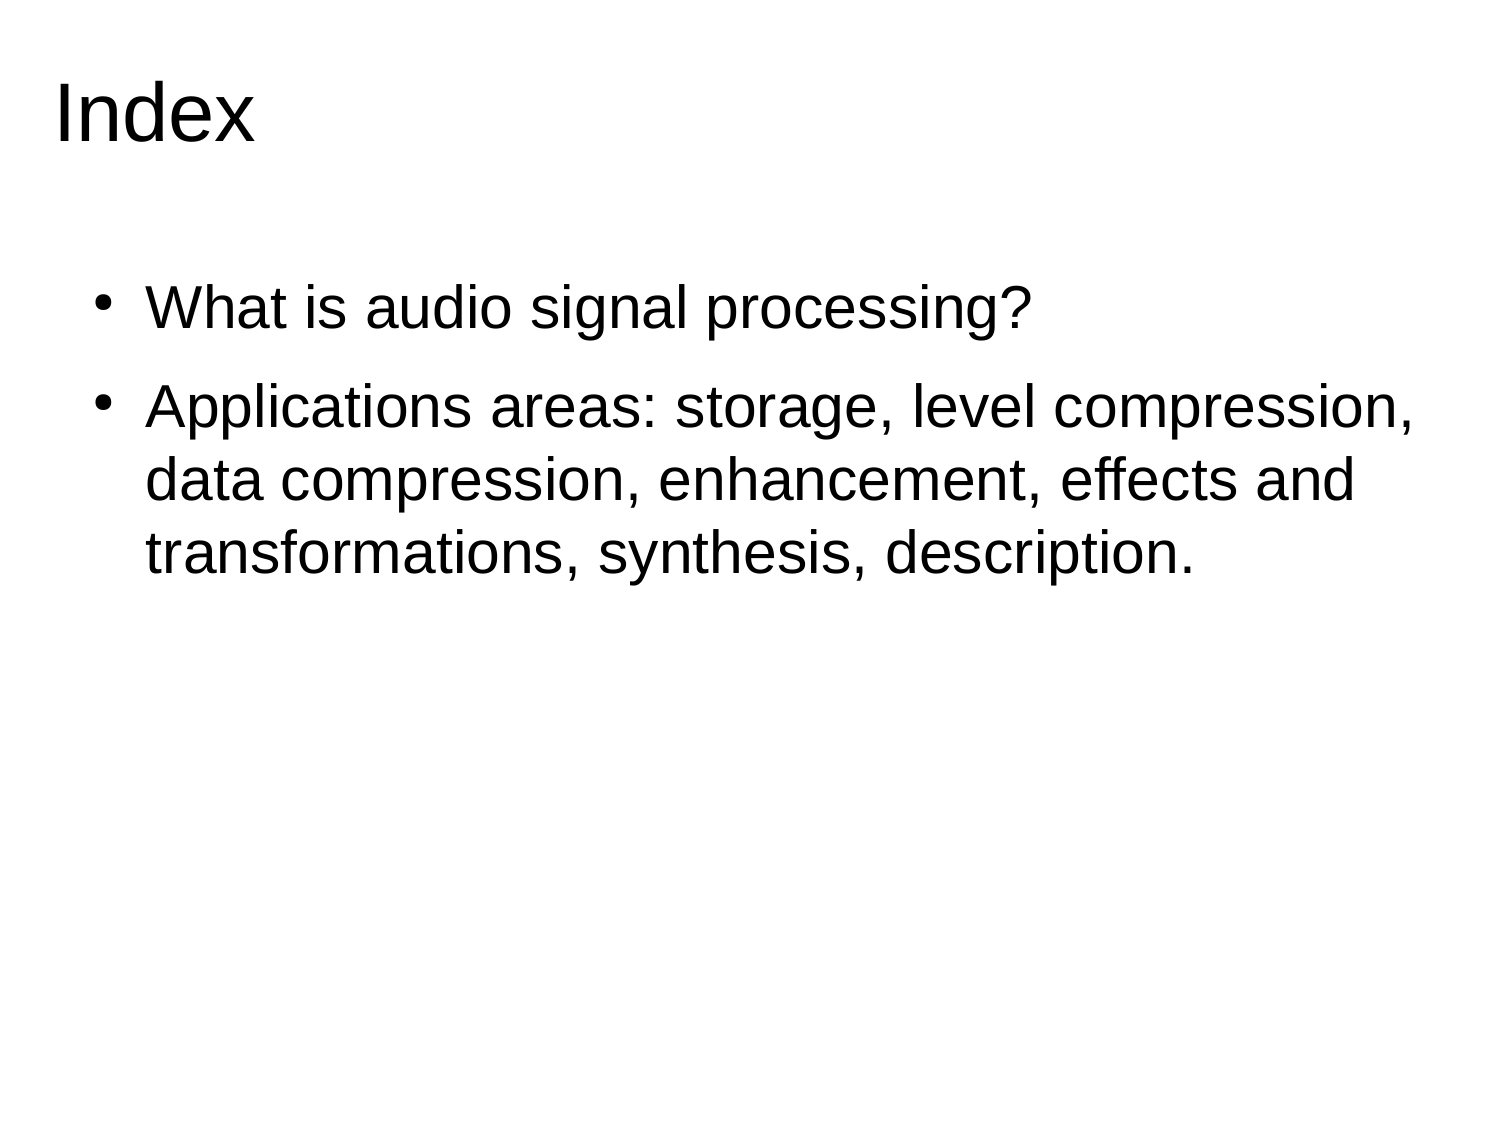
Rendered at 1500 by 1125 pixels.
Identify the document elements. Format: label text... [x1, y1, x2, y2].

title Index [53, 18, 1403, 207]
list What is audio signal processing? Applications areas: storage, level compression, data compression, enhancement, effects and transformations, synthesis, description. [75, 263, 1425, 1006]
